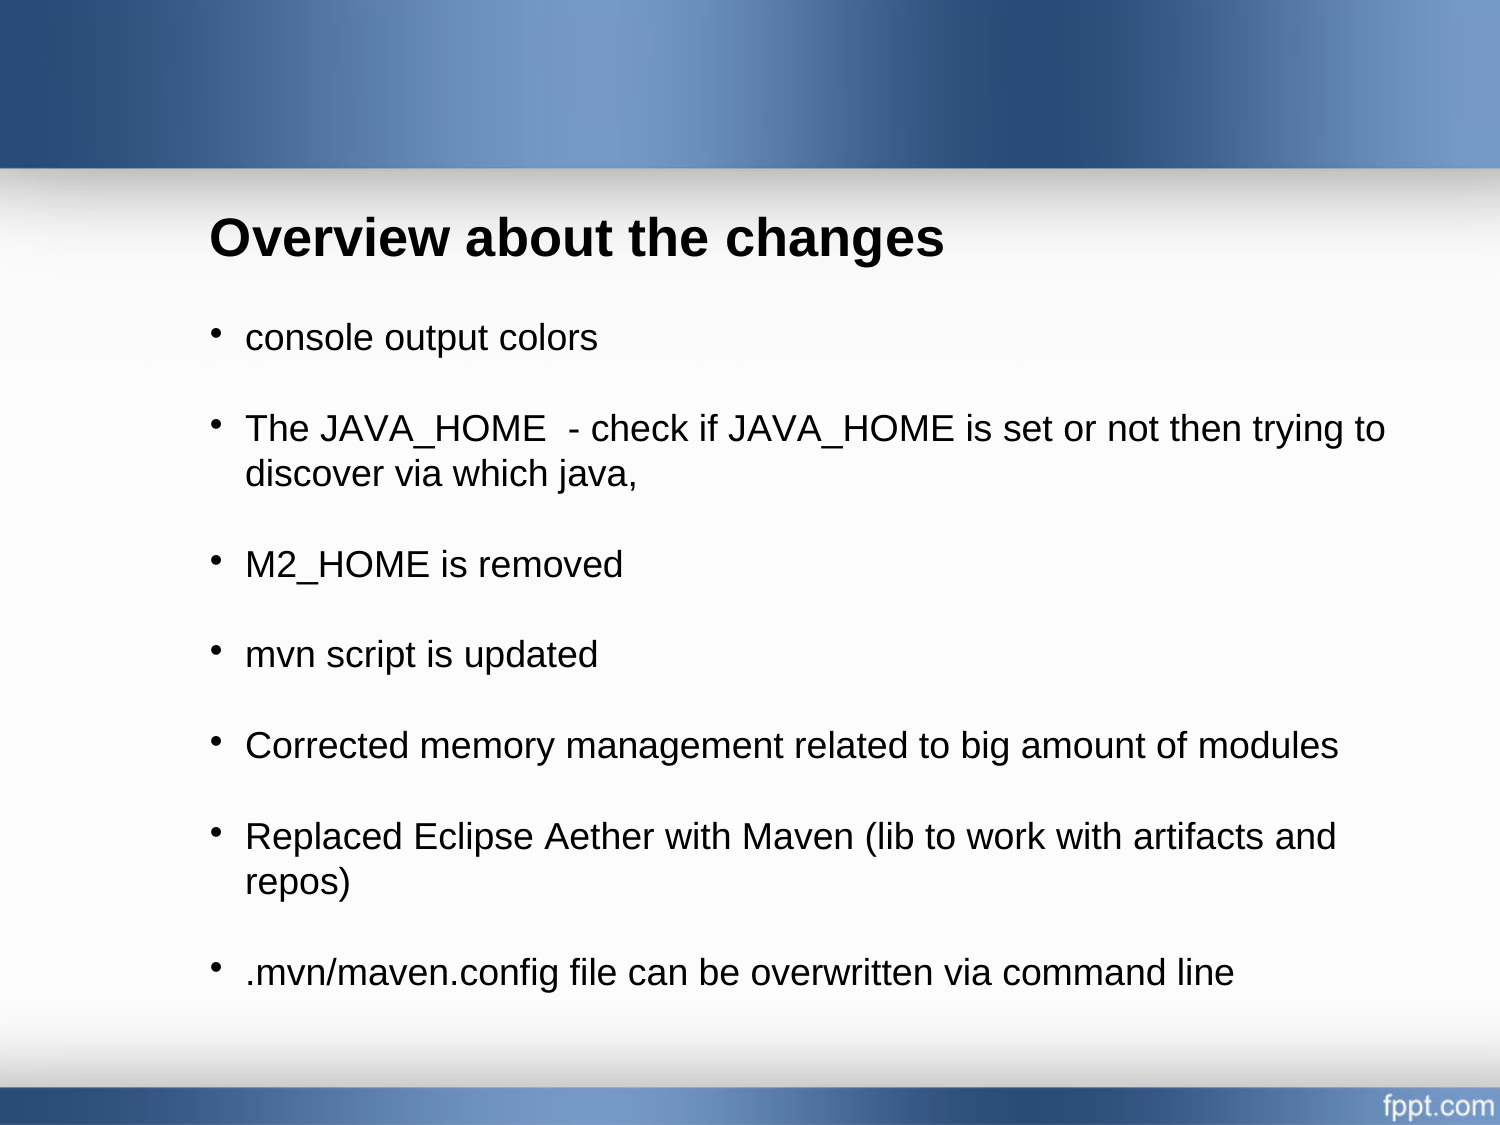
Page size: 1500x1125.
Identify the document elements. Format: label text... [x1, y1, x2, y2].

text_box Overview about the changes console output colors The JAVA_HOME - check if JAVA_HOME is set or not then trying to discover via which java, M2_HOME is removed mvn script is updated Corrected memory management related to big amount of modules Replaced Eclipse Aether with Maven (lib to work with artifacts and repos) .mvn/maven.config file can be overwritten via command line [195, 195, 1456, 1092]
picture [0, 0, 1500, 1125]
